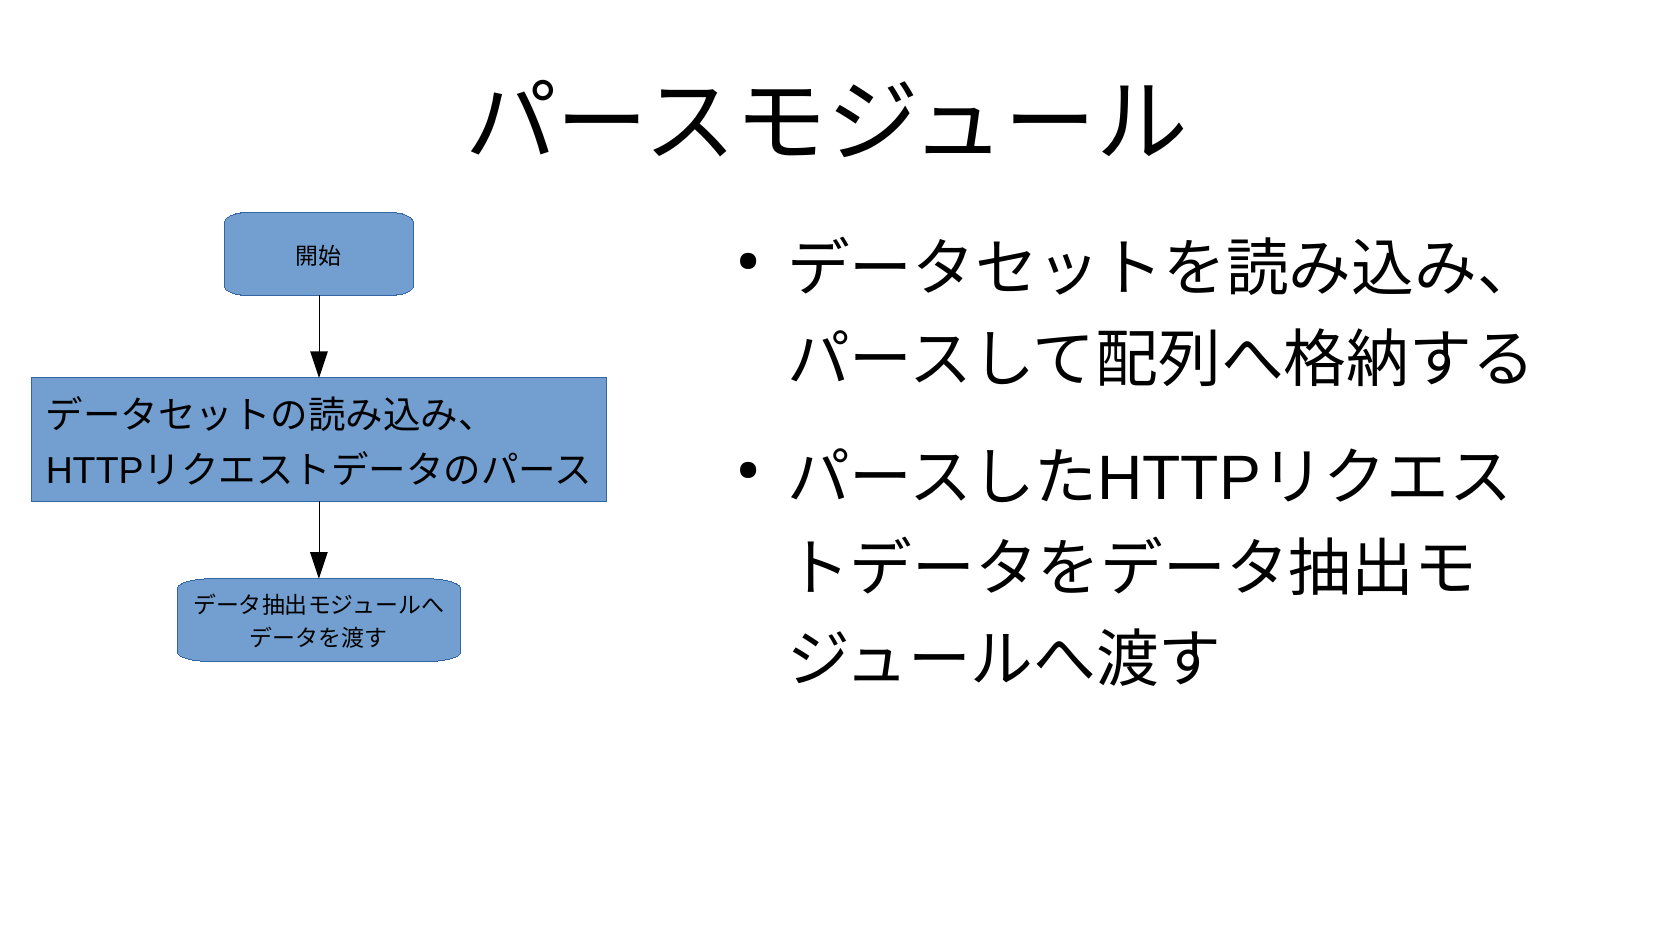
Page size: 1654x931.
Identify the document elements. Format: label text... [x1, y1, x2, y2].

text_box 開始 [224, 212, 414, 296]
text_box データ抽出モジュールへ データを渡す [177, 578, 461, 662]
list データセットを読み込み、パースして配列へ格納する パースしたHTTPリクエストデータをデータ抽出モジュールへ渡す [720, 217, 1571, 757]
text_box データセットの読み込み、 HTTPリクエストデータのパース [31, 377, 607, 502]
title パースモジュール [82, 37, 1571, 193]
